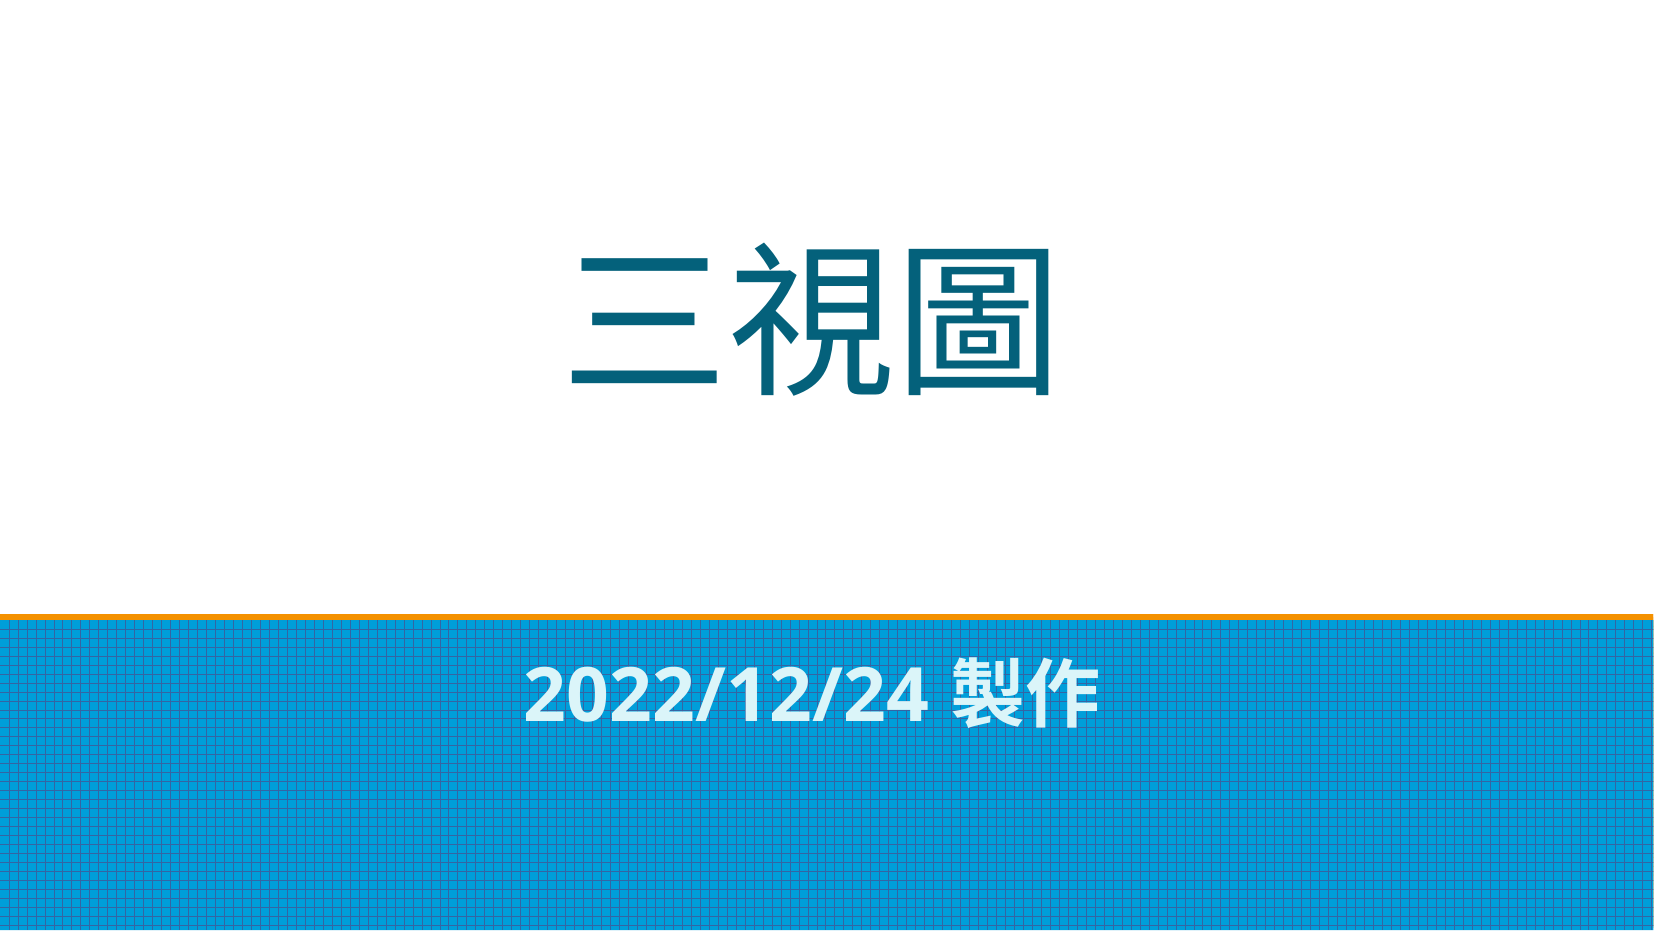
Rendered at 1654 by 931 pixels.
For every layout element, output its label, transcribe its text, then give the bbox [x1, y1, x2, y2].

title 三視圖 [73, 44, 1551, 576]
subtitle 2022/12/24製作 [73, 634, 1551, 873]
